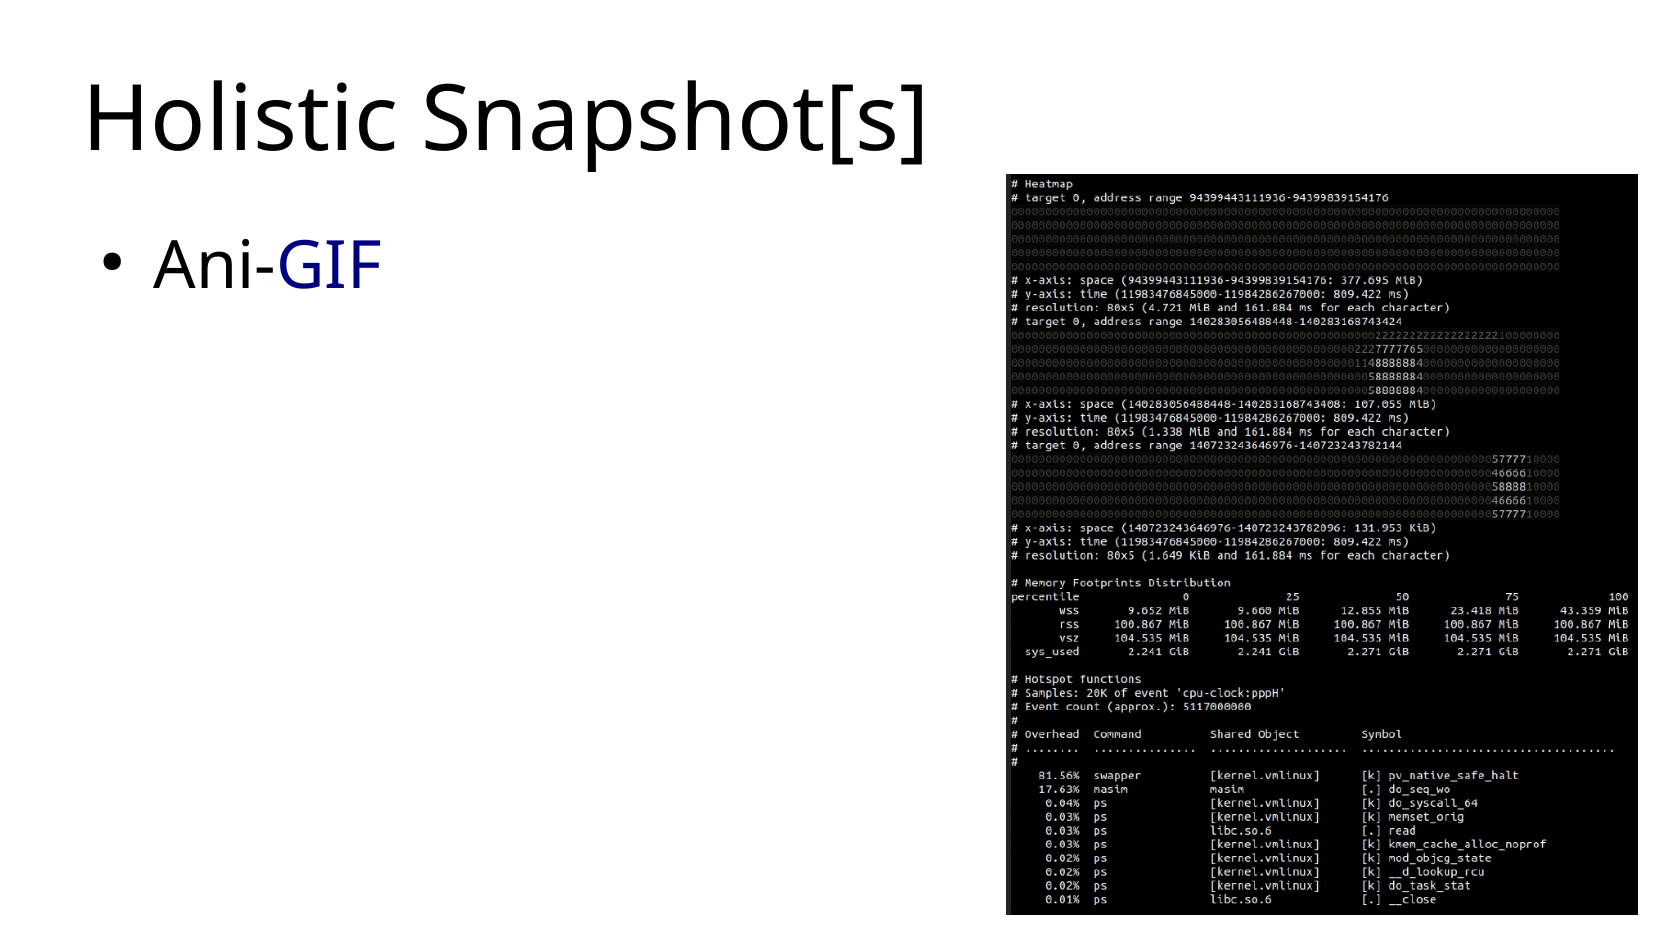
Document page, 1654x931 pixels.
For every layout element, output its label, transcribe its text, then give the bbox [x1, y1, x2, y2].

title Holistic Snapshot[s] [82, 37, 1571, 193]
picture [1006, 174, 1638, 915]
list Ani-GIF [82, 217, 1006, 758]
